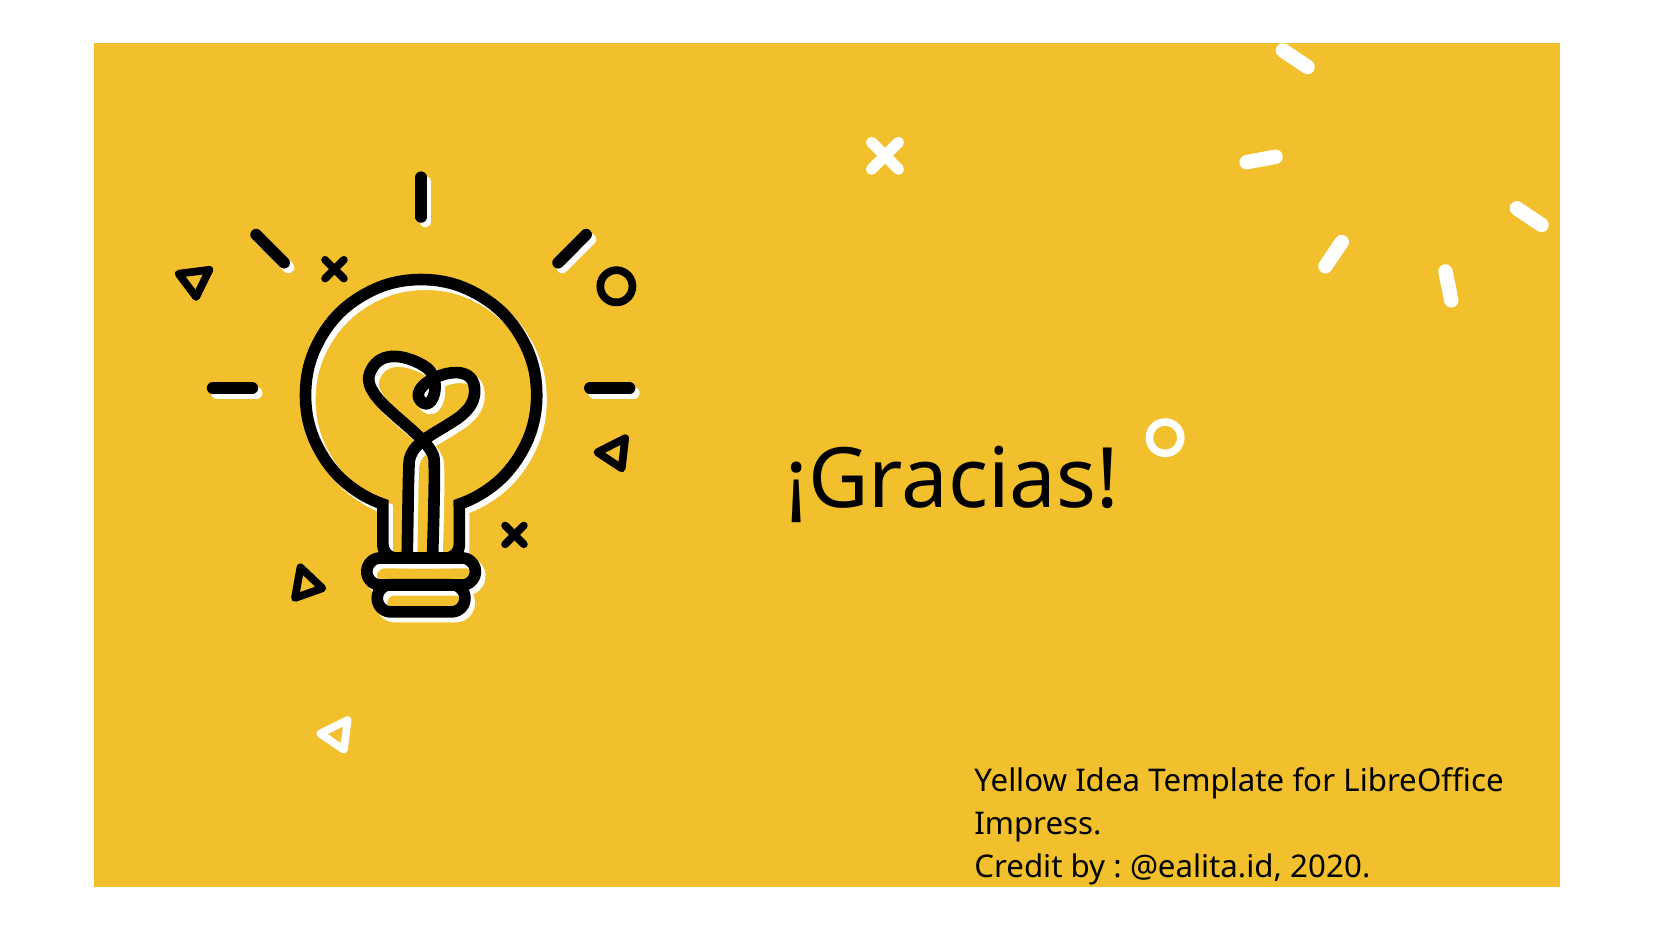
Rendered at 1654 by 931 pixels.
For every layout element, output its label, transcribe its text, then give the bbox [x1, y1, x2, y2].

title Yellow Idea Template for LibreOffice Impress. Credit by : @ealita.id, 2020. [974, 767, 1549, 877]
title ¡Gracias! [785, 417, 1506, 532]
